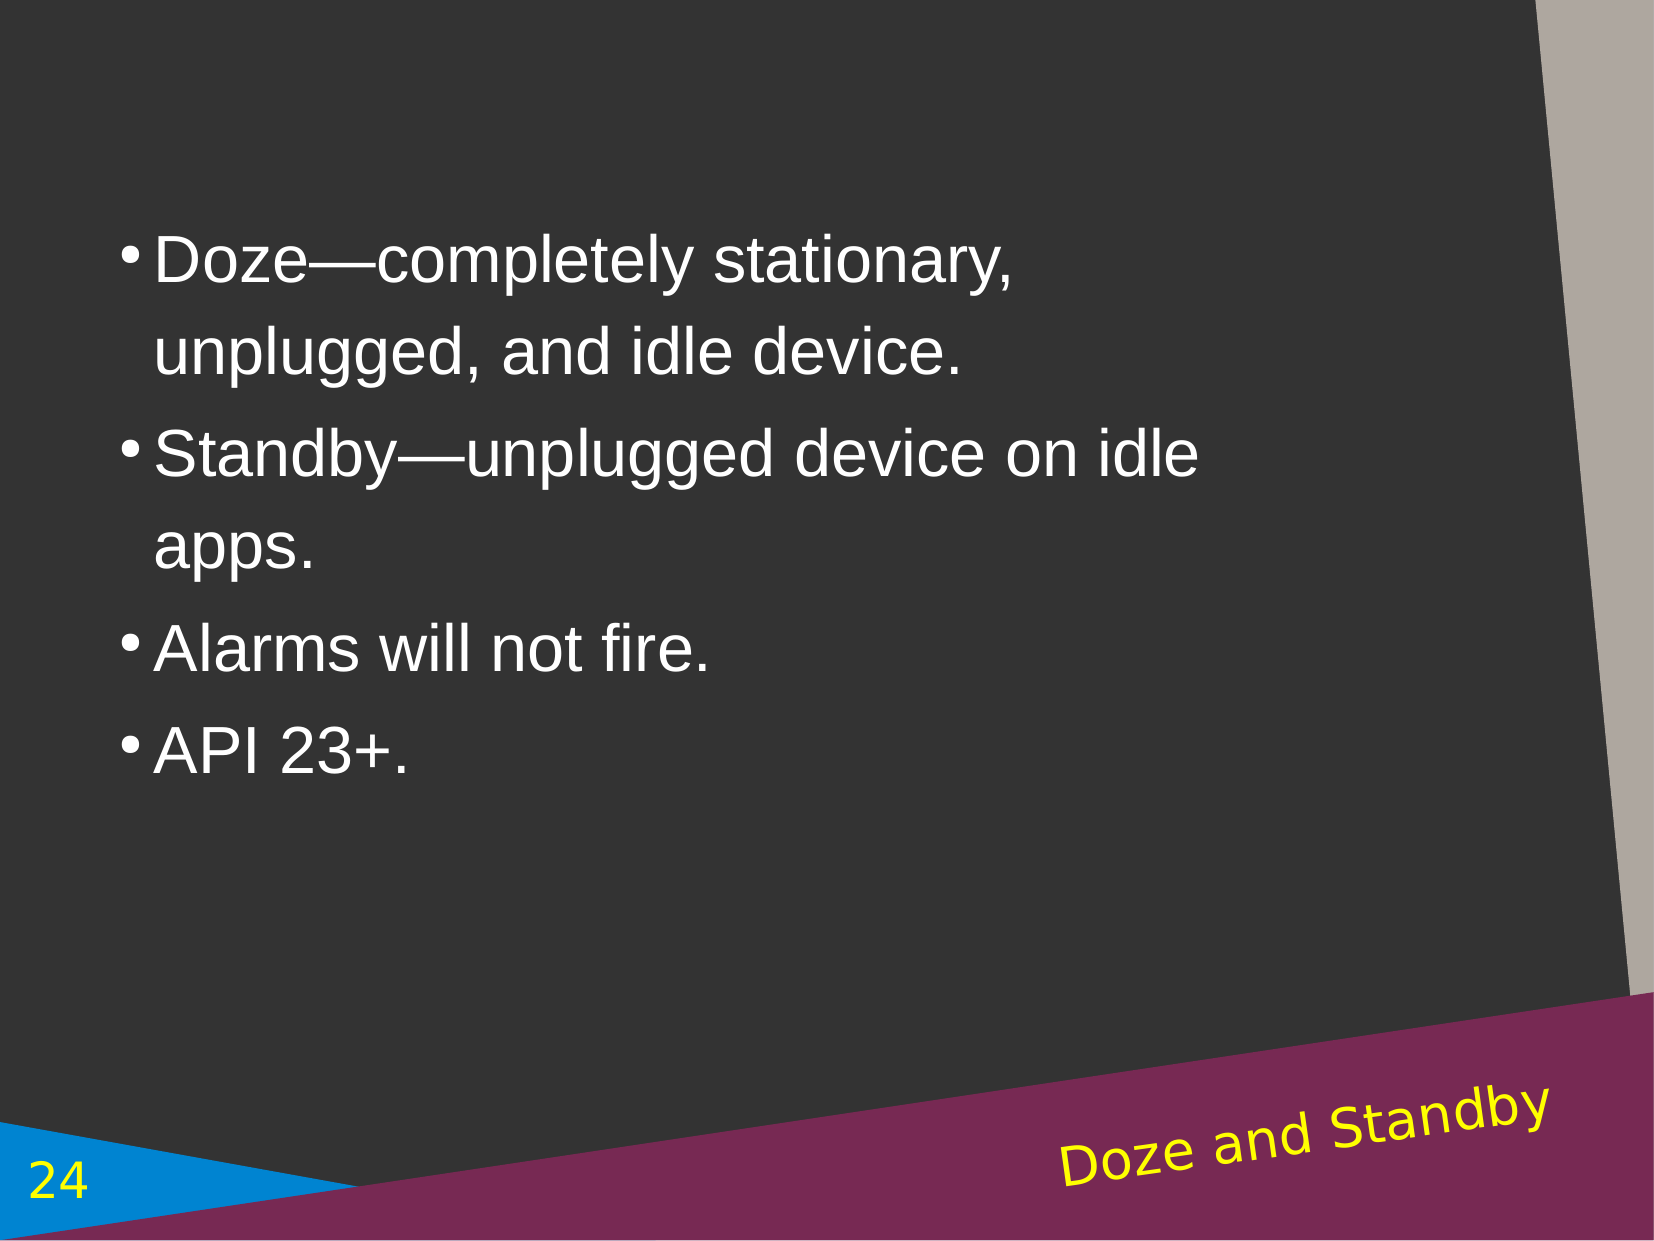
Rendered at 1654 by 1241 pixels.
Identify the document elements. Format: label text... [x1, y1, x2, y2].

text_box Doze—completely stationary, unplugged, and idle device. Standby—unplugged device on idle apps. Alarms will not fire. API 23+. [103, 188, 1371, 875]
title Doze and Standby [956, 995, 1654, 1241]
